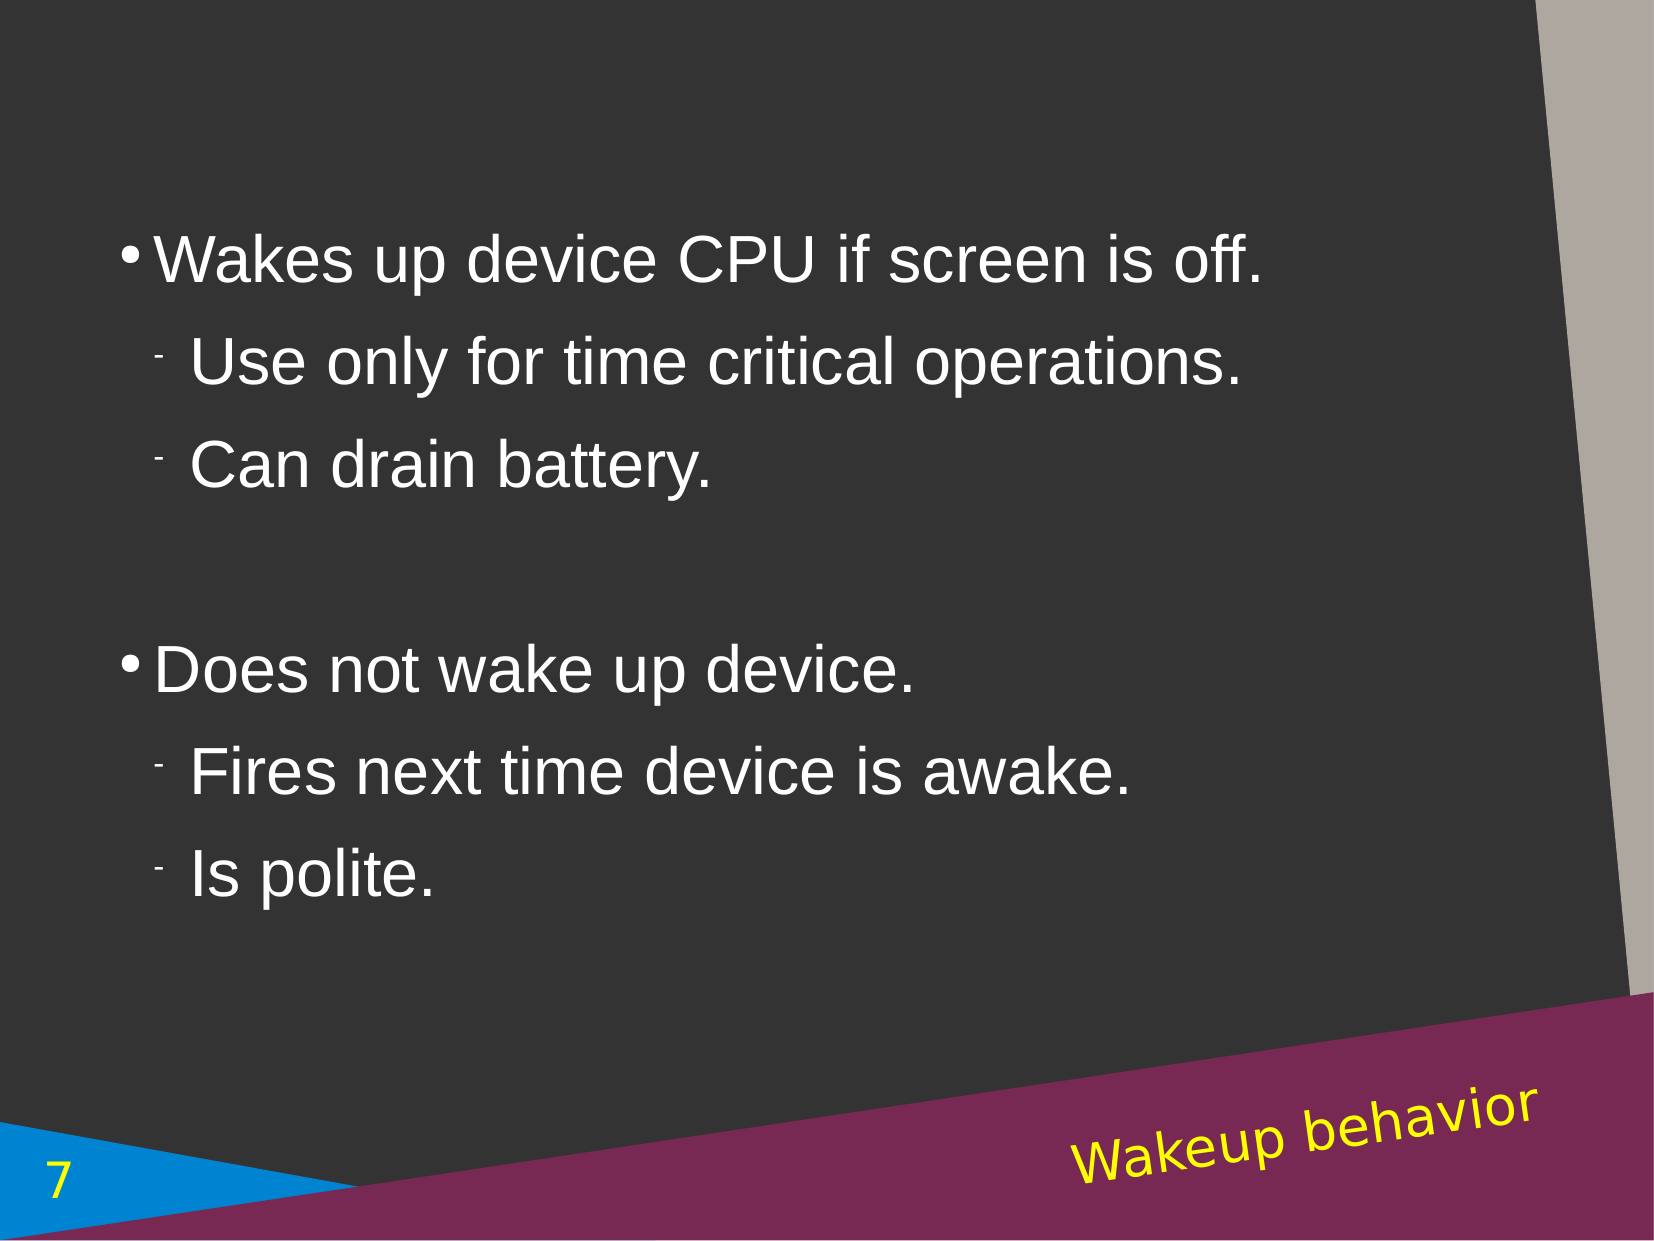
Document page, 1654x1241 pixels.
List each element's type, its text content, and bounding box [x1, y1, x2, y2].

title Wakeup behavior [956, 995, 1654, 1241]
text_box Wakes up device CPU if screen is off. Use only for time critical operations. Can drain battery. Does not wake up device. Fires next time device is awake. Is polite. [103, 188, 1371, 875]
